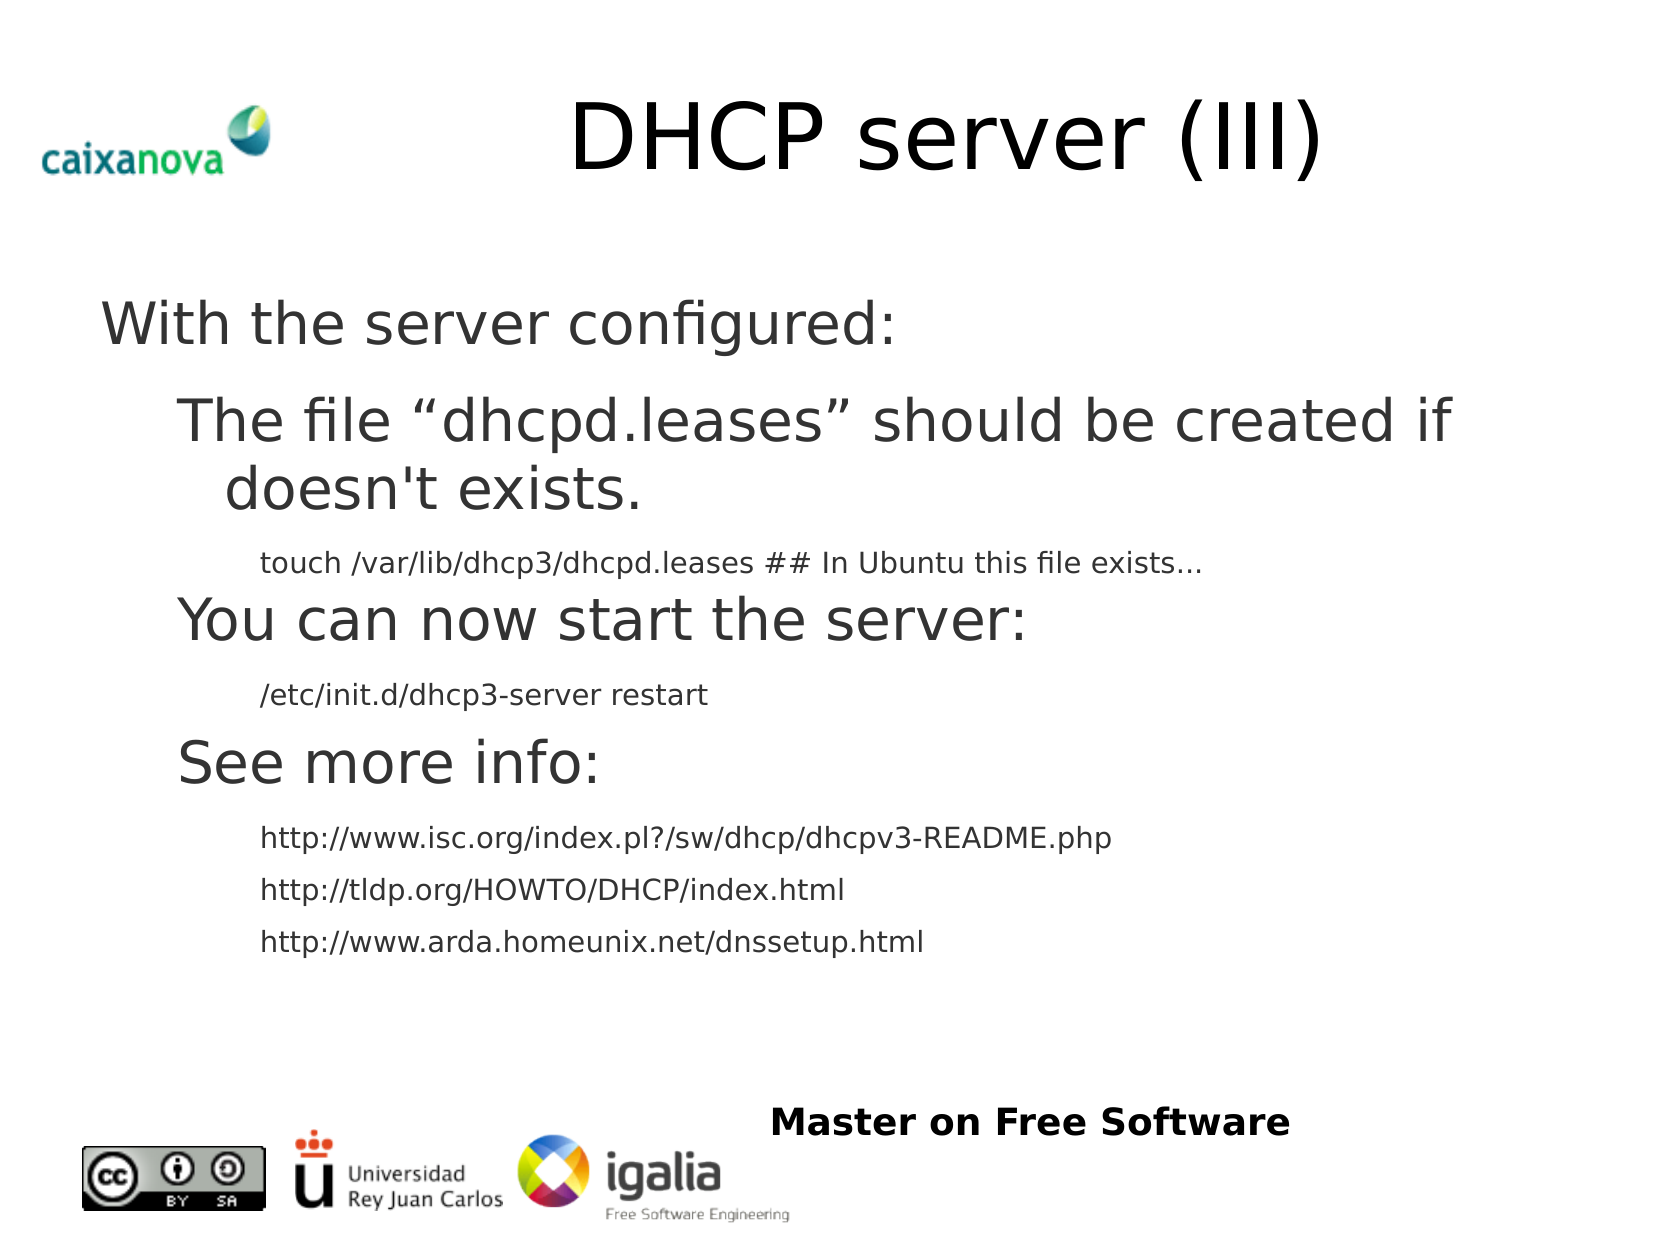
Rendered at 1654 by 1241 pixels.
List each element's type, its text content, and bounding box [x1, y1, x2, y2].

list With the server configured: The file “dhcpd.leases” should be created if doesn't exists. touch /var/lib/dhcp3/dhcpd.leases ## In Ubuntu this file exists... You can now start the server: /etc/init.d/dhcp3-server restart See more info: http://www.isc.org/index.pl?/sw/dhcp/dhcpv3-README.php http://tldp.org/HOWTO/DHCP/index.html http://www.arda.homeunix.net/dnssetup.html [82, 290, 1571, 1093]
title DHCP server (III) [295, 38, 1601, 237]
picture [82, 1146, 266, 1211]
picture [29, 73, 284, 207]
picture [295, 1121, 811, 1235]
